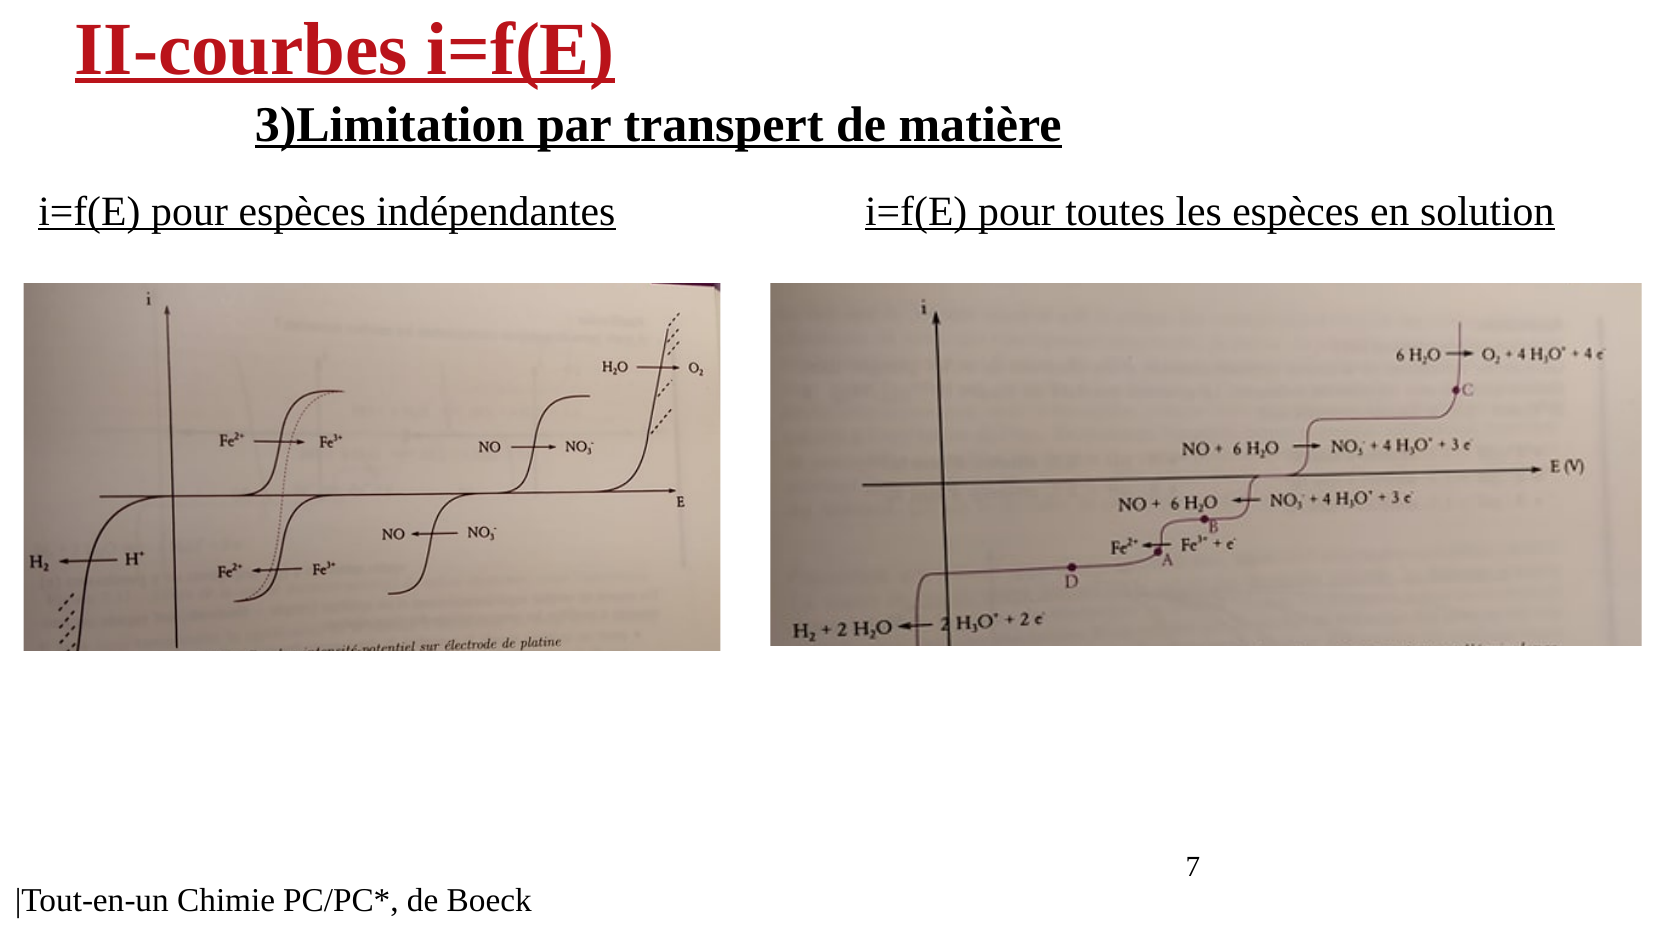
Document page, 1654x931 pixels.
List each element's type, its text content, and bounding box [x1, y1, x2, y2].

text_box i=f(E) pour espèces indépendantes [23, 180, 850, 335]
text_box i=f(E) pour toutes les espèces en solution [850, 180, 1654, 335]
text_box |Tout-en-un Chimie PC/PC*, de Boeck [0, 874, 556, 926]
text_box [1185, 847, 1571, 912]
picture [770, 283, 1642, 646]
picture [23, 283, 721, 651]
text_box II-courbes i=f(E) [60, 0, 1571, 180]
text_box 3)Limitation par transpert de matière [240, 90, 1430, 180]
